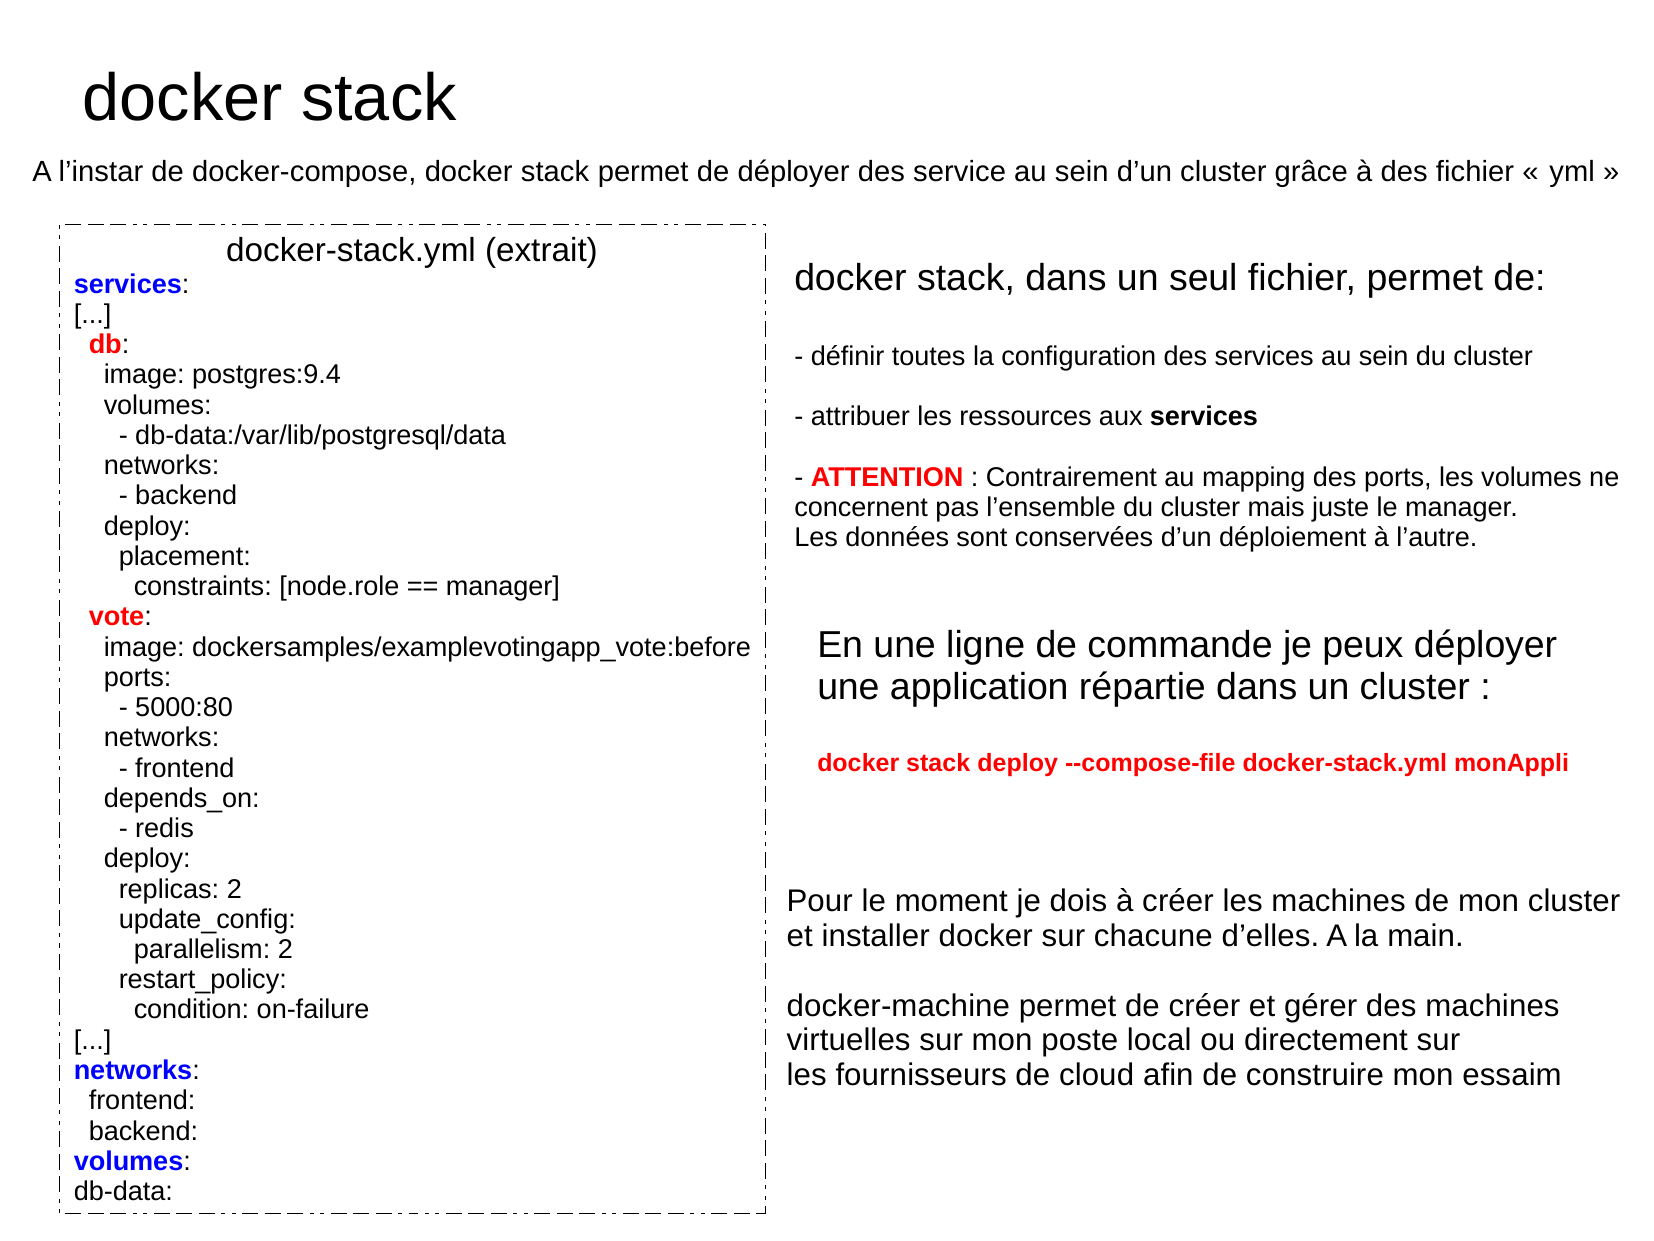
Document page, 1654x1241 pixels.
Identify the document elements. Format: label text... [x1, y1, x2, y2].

text_box docker-stack.yml (extrait) services: [...] db: image: postgres:9.4 volumes: - db-data:/var/lib/postgresql/data networks: - backend deploy: placement: constraints: [node.role == manager] vote: image: dockersamples/examplevotingapp_vote:before ports: - 5000:80 networks: - frontend depends_on: - redis deploy: replicas: 2 update_config: parallelism: 2 restart_policy: condition: on-failure [...] networks: frontend: backend: volumes: db-data: [59, 224, 766, 1214]
text_box A l’instar de docker-compose, docker stack permet de déployer des service au sein d’un cluster grâce à des fichier « yml » [17, 147, 1643, 219]
text_box docker stack, dans un seul fichier, permet de: - définir toutes la configuration des services au sein du cluster - attribuer les ressources aux services - ATTENTION : Contrairement au mapping des ports, les volumes ne concernent pas l’ensemble du cluster mais juste le manager. Les données sont conservées d’un déploiement à l’autre. [779, 249, 1641, 560]
text_box En une ligne de commande je peux déployer une application répartie dans un cluster : docker stack deploy --compose-file docker-stack.yml monAppli [802, 615, 1586, 785]
text_box Pour le moment je dois à créer les machines de mon cluster et installer docker sur chacune d’elles. A la main. docker-machine permet de créer et gérer des machines virtuelles sur mon poste local ou directement sur les fournisseurs de cloud afin de construire mon essaim [771, 876, 1637, 1100]
subtitle docker stack [82, 59, 1571, 147]
